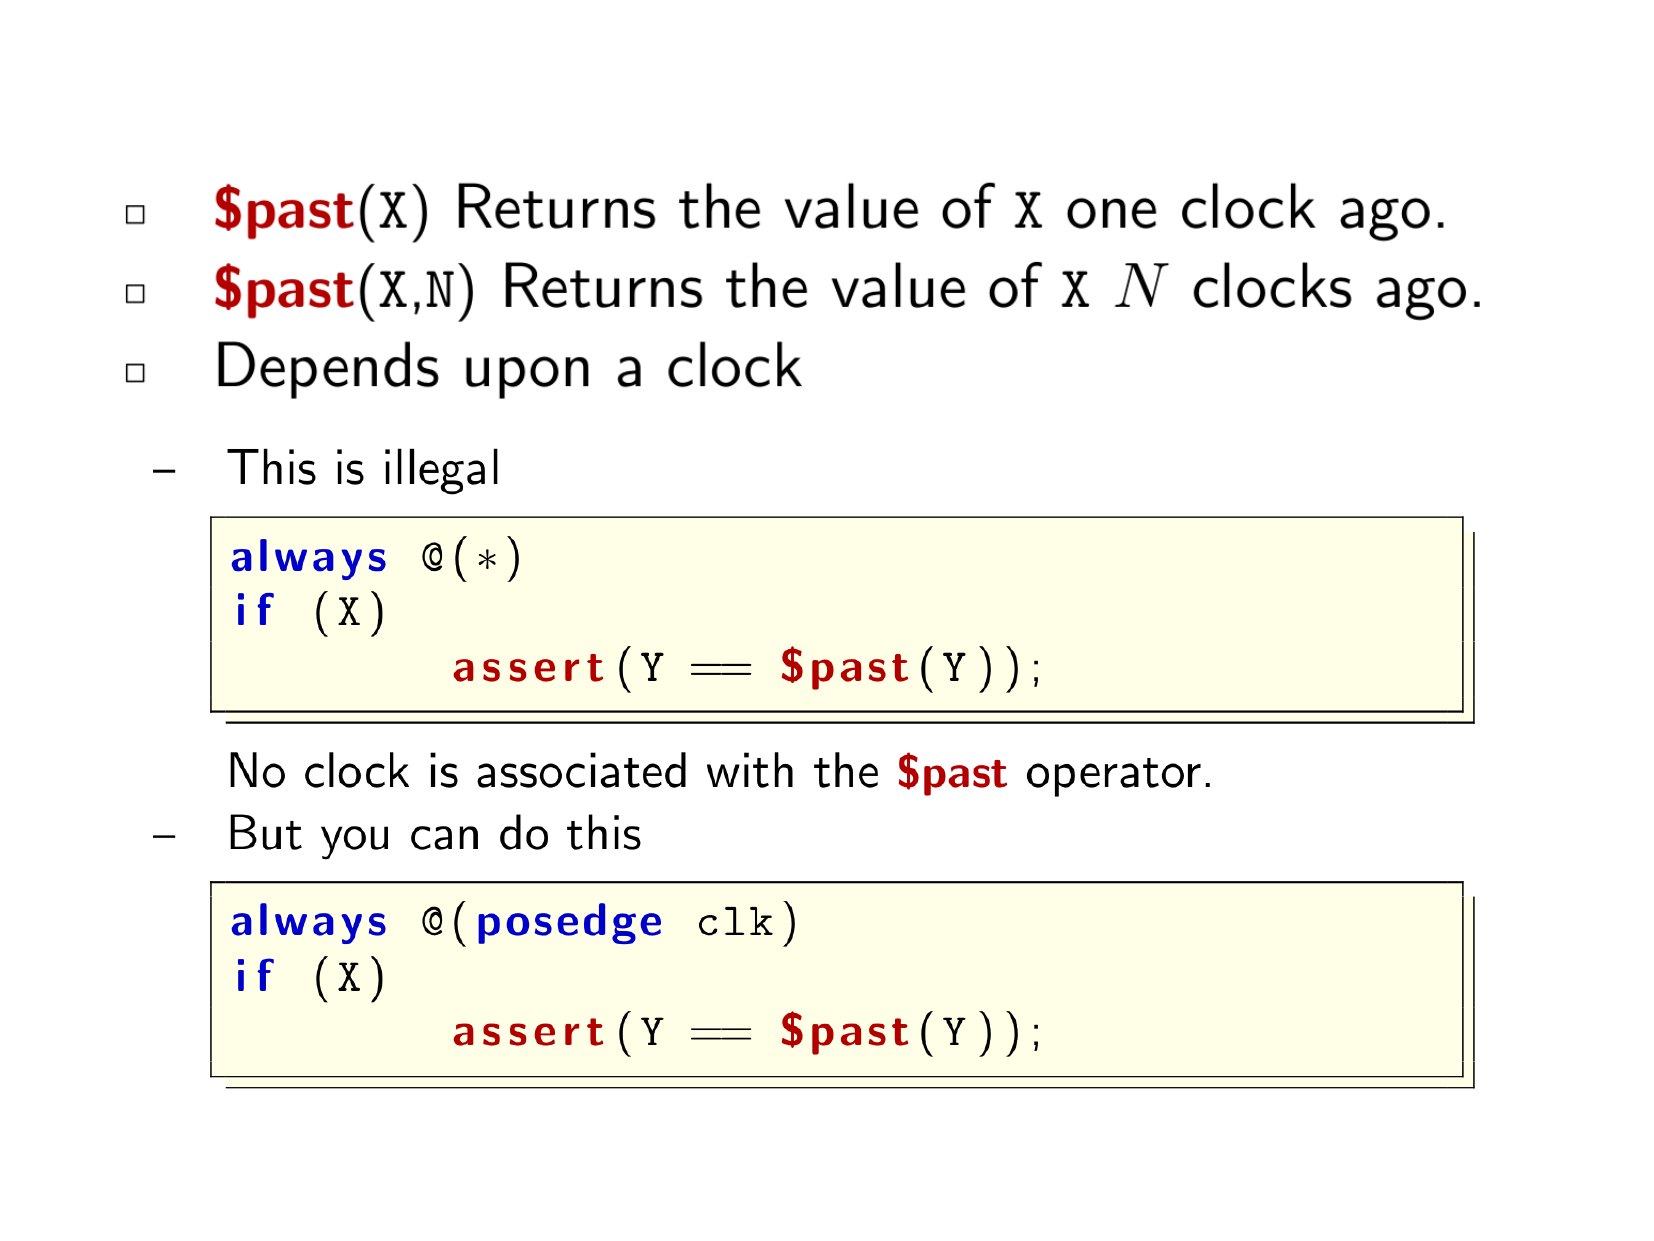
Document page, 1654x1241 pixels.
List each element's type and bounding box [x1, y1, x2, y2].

picture [116, 422, 1501, 1146]
picture [94, 156, 1560, 414]
